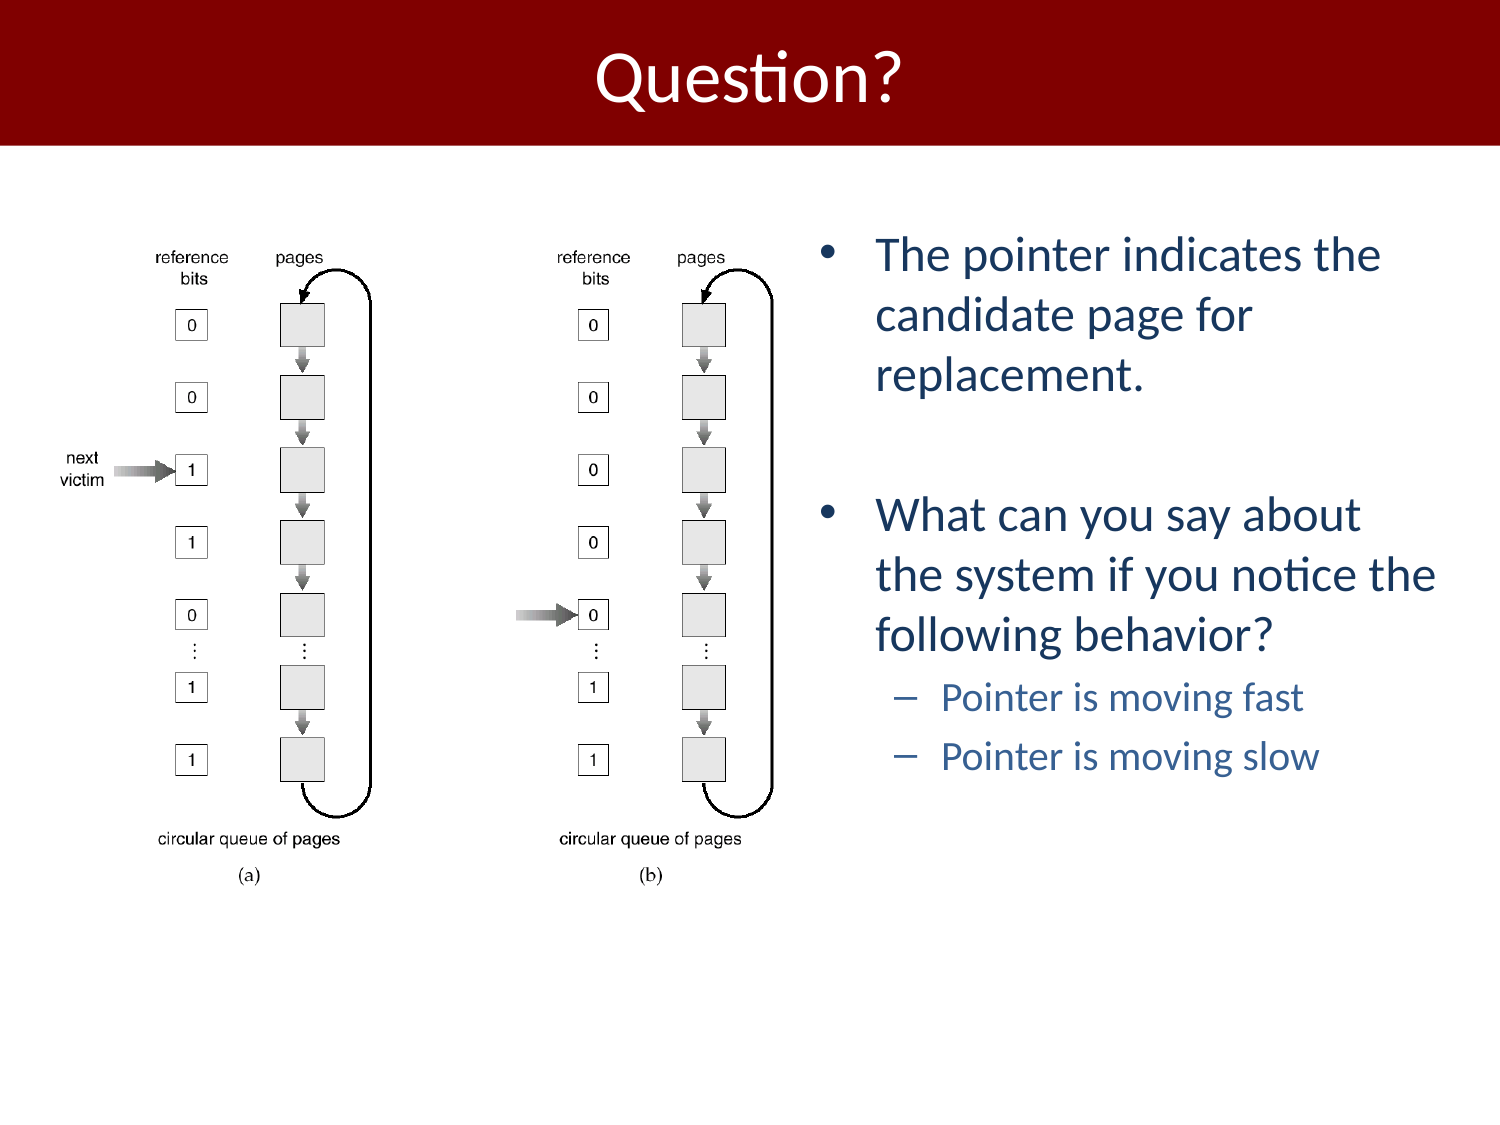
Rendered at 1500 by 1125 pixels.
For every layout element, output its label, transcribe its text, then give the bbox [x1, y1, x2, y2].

text_box The pointer indicates the candidate page for replacement. What can you say about the system if you notice the following behavior? Pointer is moving fast Pointer is moving slow [804, 214, 1453, 990]
title Question? [0, 0, 1500, 146]
picture [58, 245, 779, 888]
